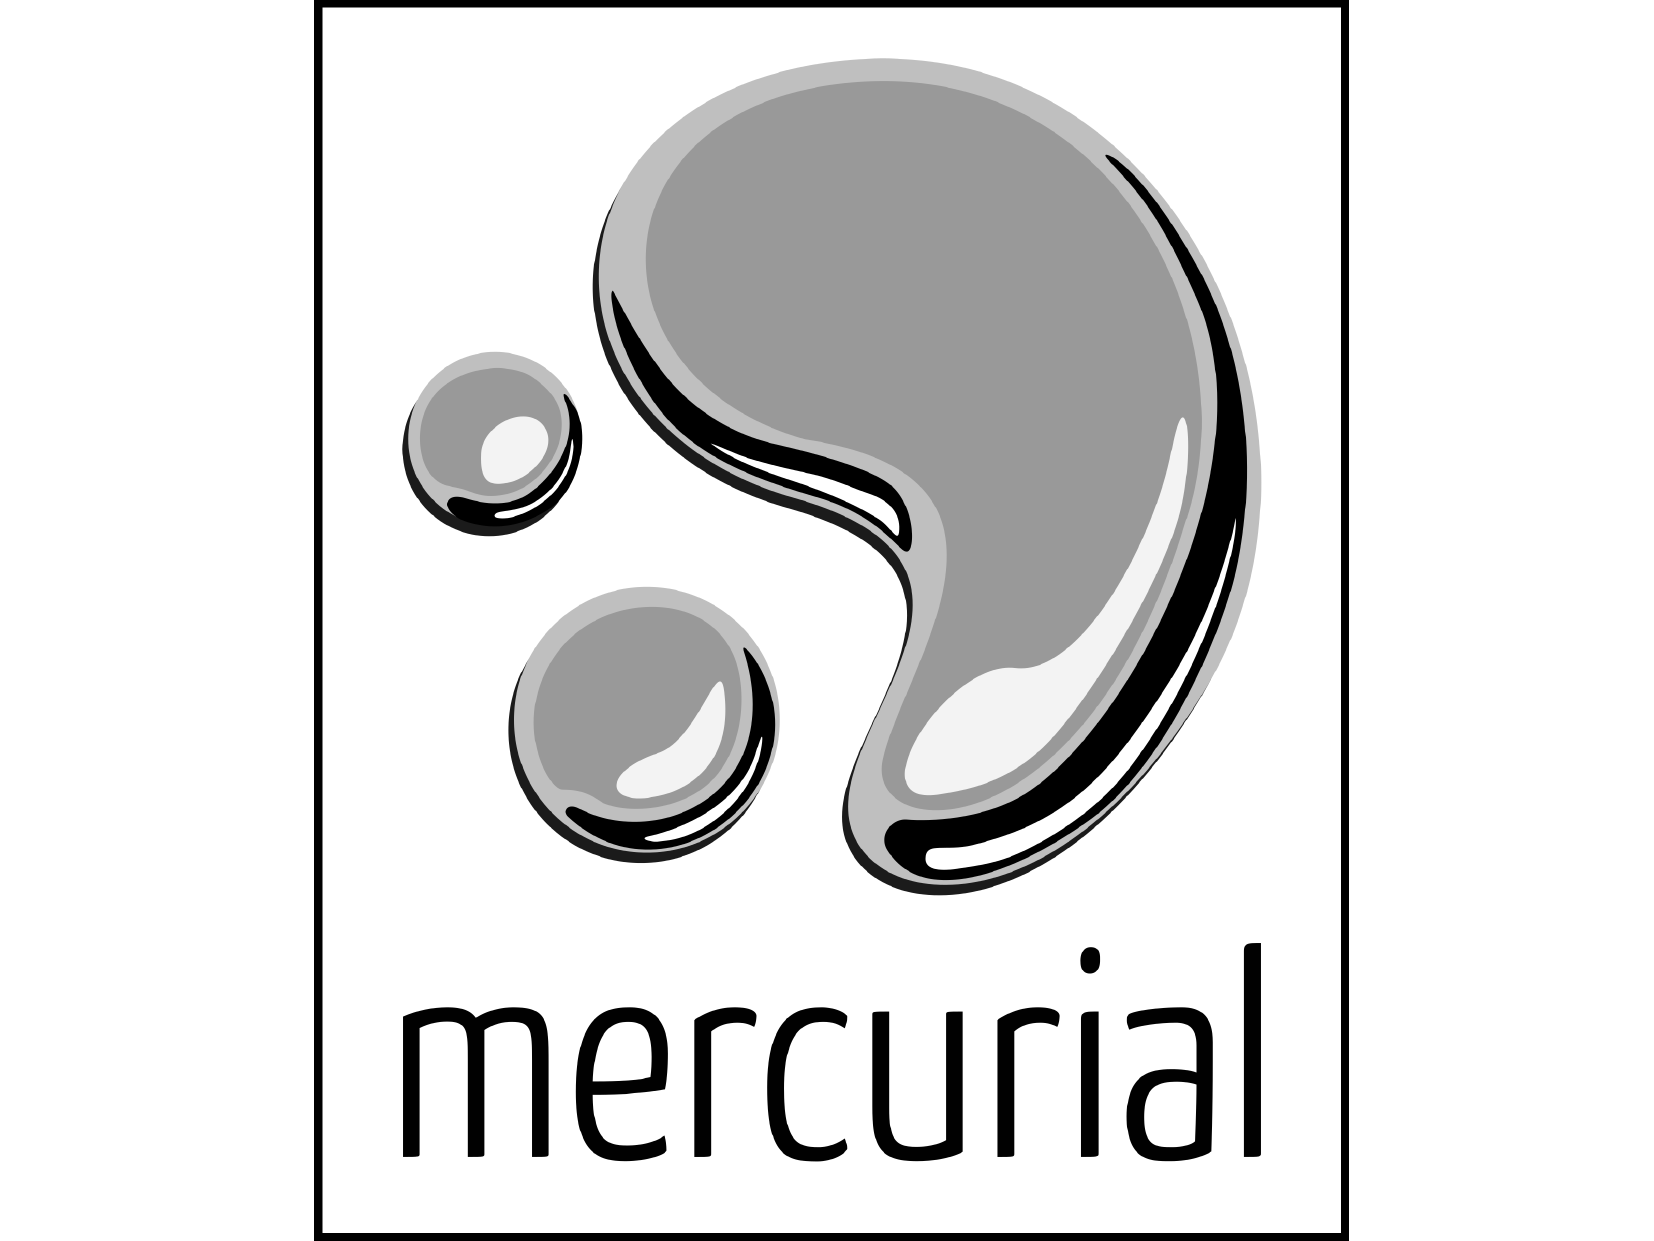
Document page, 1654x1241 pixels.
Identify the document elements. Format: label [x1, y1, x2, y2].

picture [314, 0, 1349, 1241]
